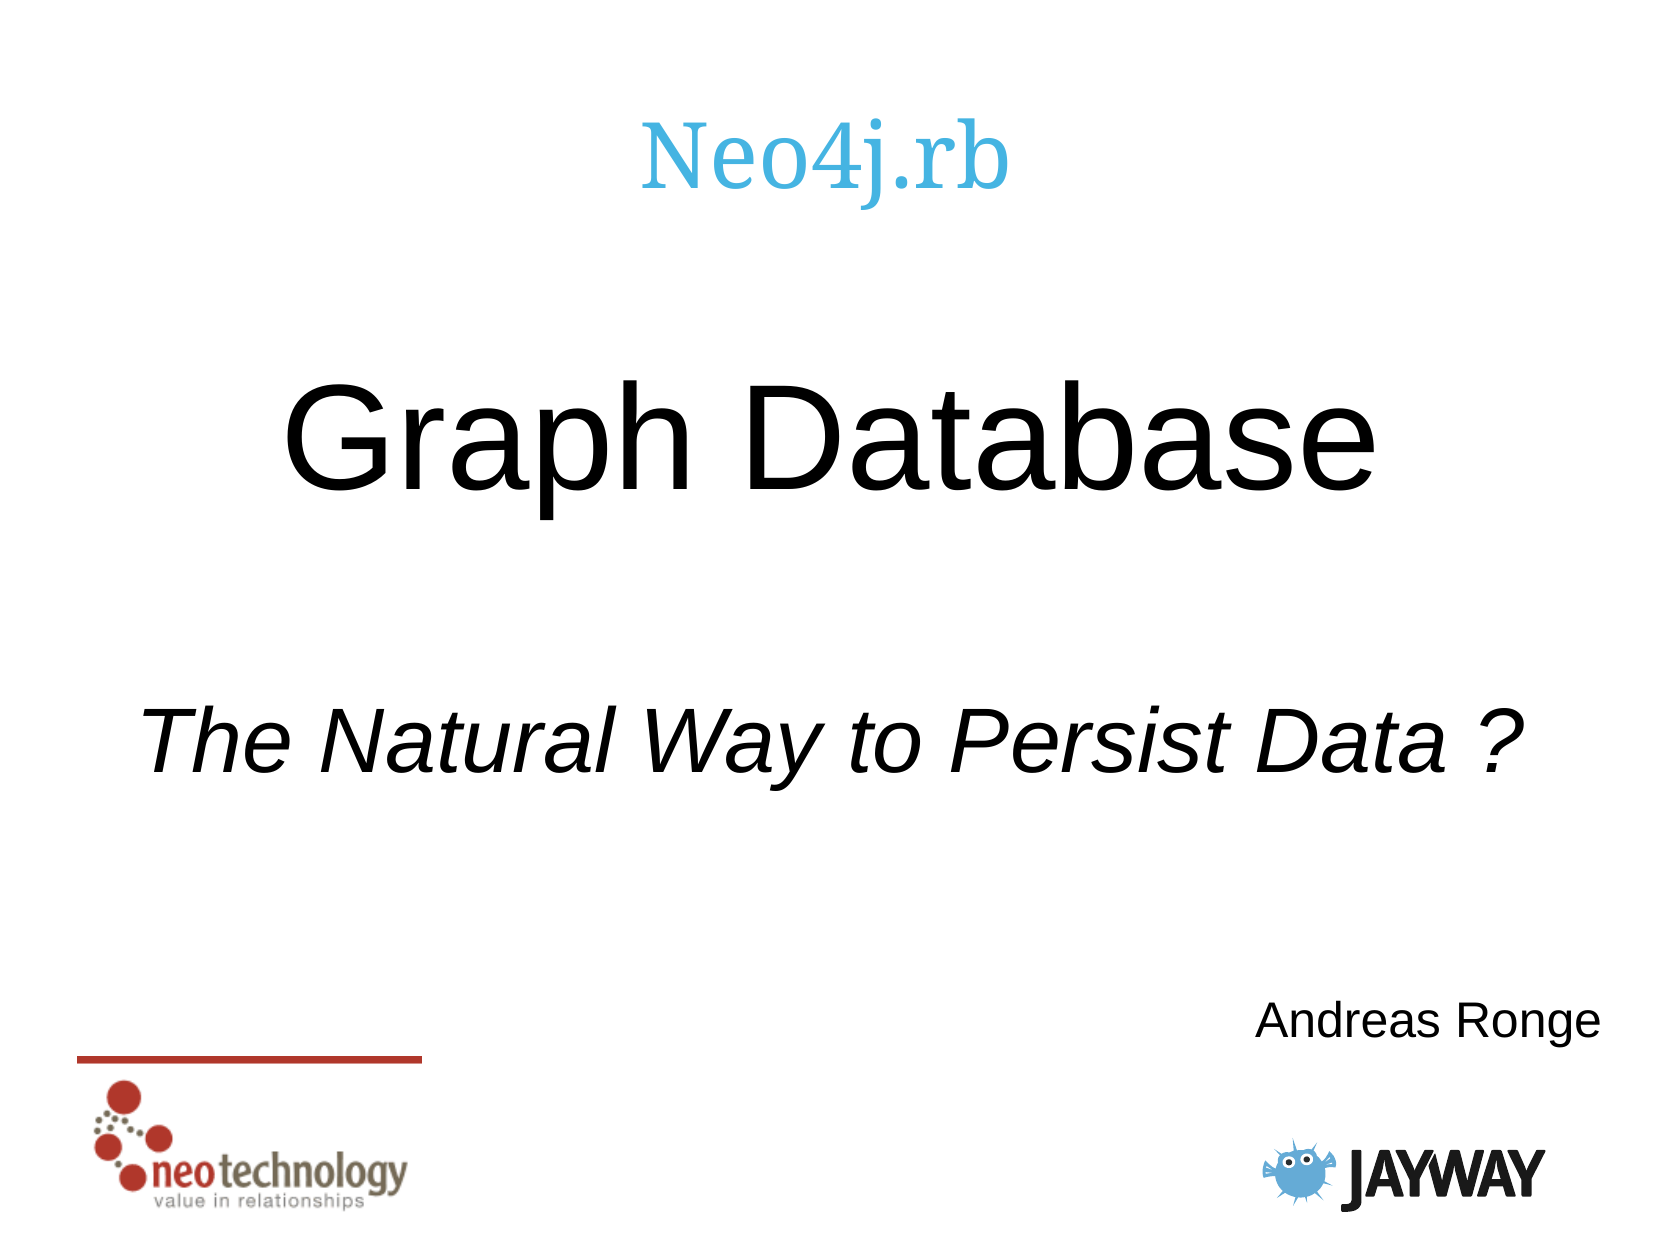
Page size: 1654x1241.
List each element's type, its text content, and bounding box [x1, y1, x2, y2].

title Neo4j.rb [82, 56, 1571, 250]
subtitle Graph Database The Natural Way to Persist Data ? [87, 171, 1576, 976]
text_box Andreas Ronge [1240, 984, 1653, 1056]
picture [77, 1056, 422, 1213]
